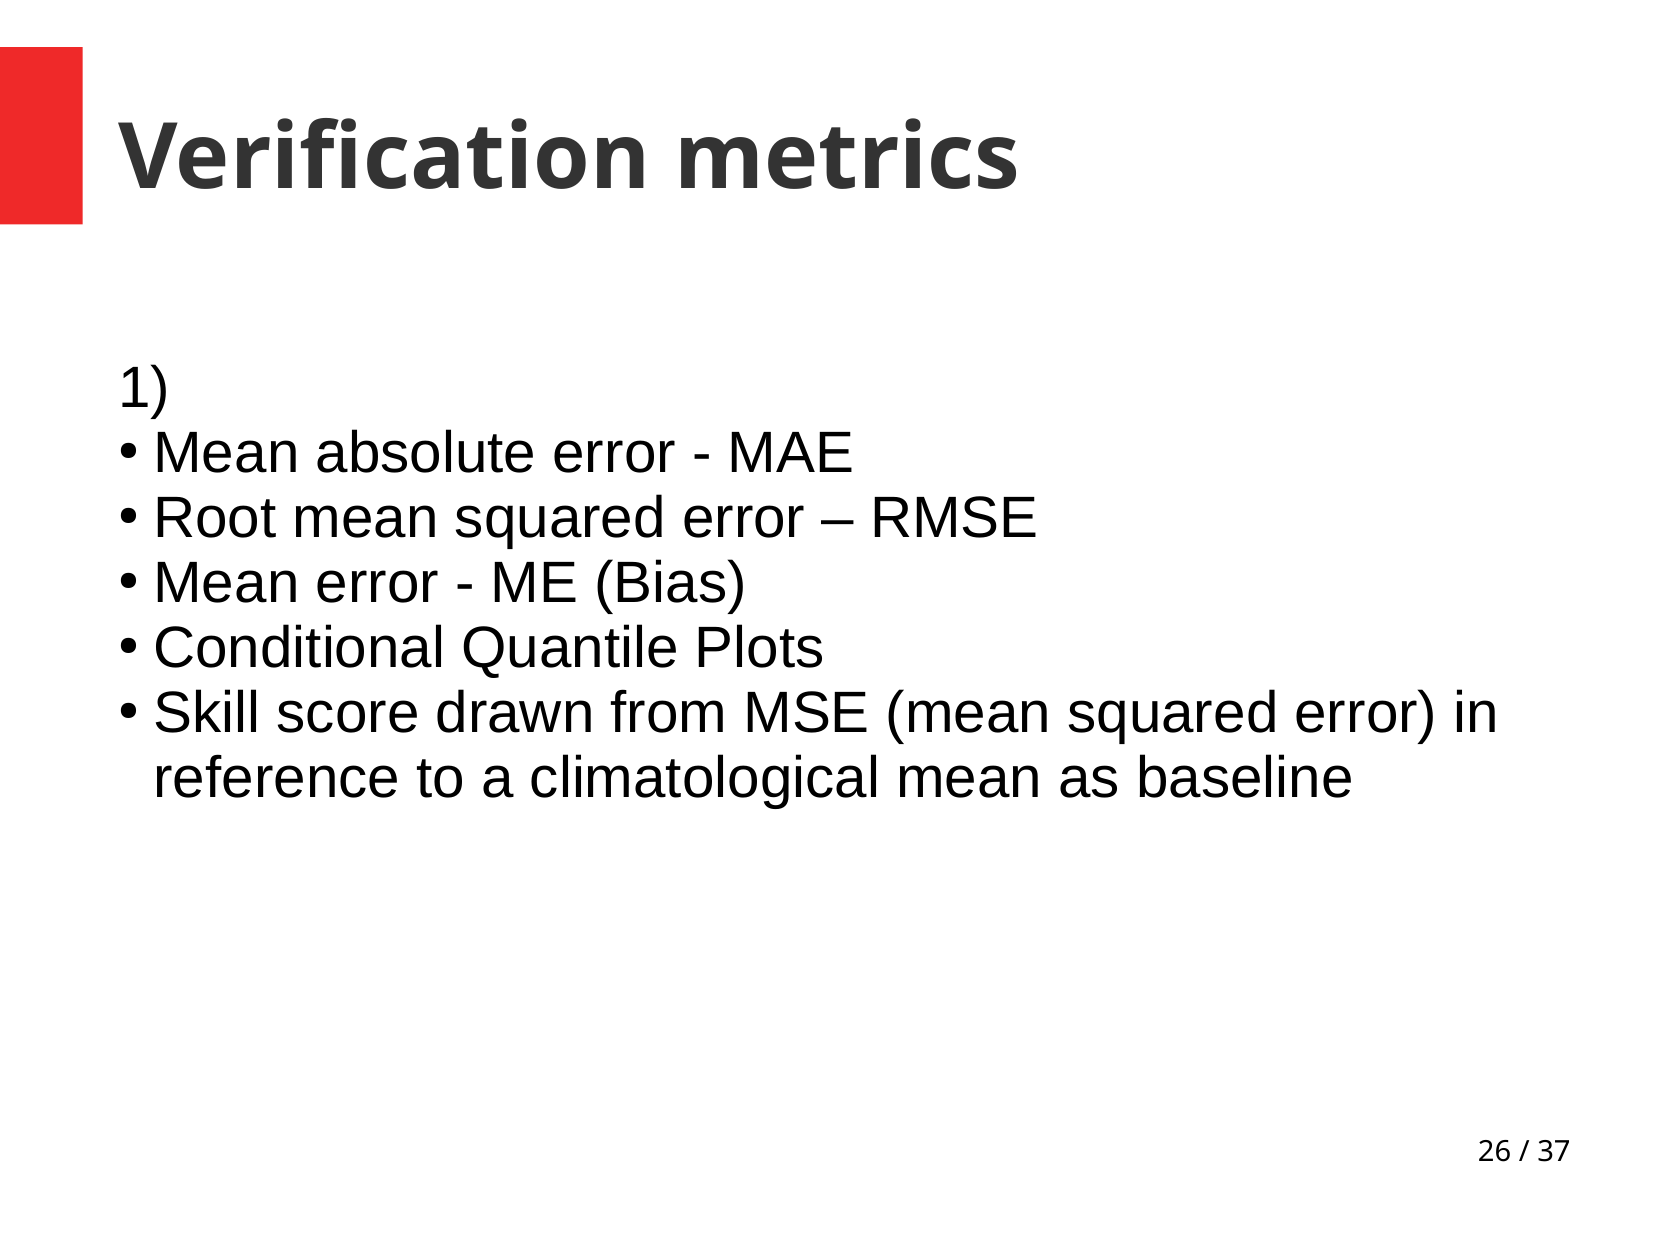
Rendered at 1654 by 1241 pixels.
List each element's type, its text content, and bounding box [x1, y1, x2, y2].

title Verification metrics [118, 49, 1571, 257]
subtitle 1) Mean absolute error - MAE Root mean squared error – RMSE Mean error - ME (Bias) Conditional Quantile Plots Skill score drawn from MSE (mean squared error) in reference to a climatological mean as baseline [118, 354, 1536, 1074]
